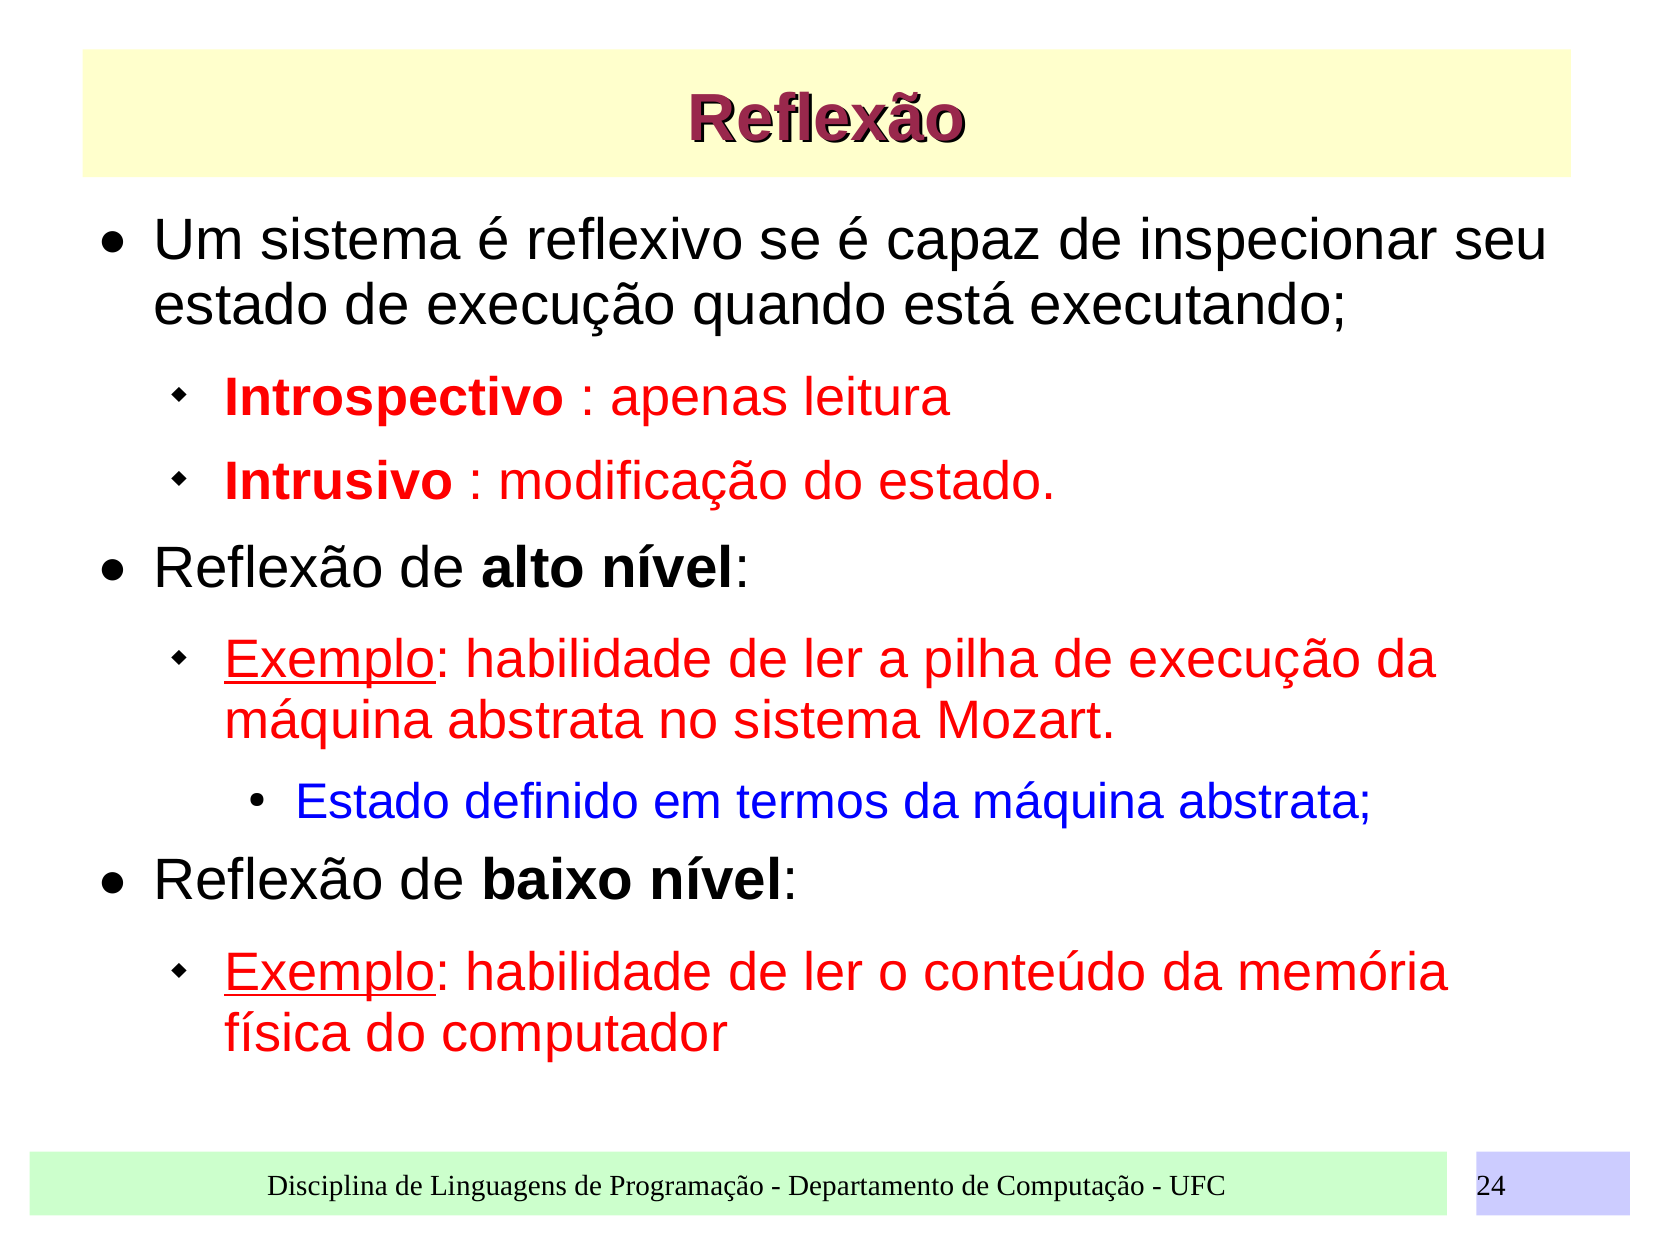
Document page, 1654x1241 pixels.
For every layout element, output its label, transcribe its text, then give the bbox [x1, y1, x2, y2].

list Um sistema é reflexivo se é capaz de inspecionar seu estado de execução quando está executando; Introspectivo : apenas leitura Intrusivo : modificação do estado. Reflexão de alto nível: Exemplo: habilidade de ler a pilha de execução da máquina abstrata no sistema Mozart. Estado definido em termos da máquina abstrata; Reflexão de baixo nível: Exemplo: habilidade de ler o conteúdo da memória física do computador [82, 206, 1571, 1109]
text_box Disciplina de Linguagens de Programação - Departamento de Computação - UFC [29, 1151, 1447, 1216]
title Reflexão [82, 49, 1571, 178]
text_box <número> [1476, 1151, 1630, 1216]
